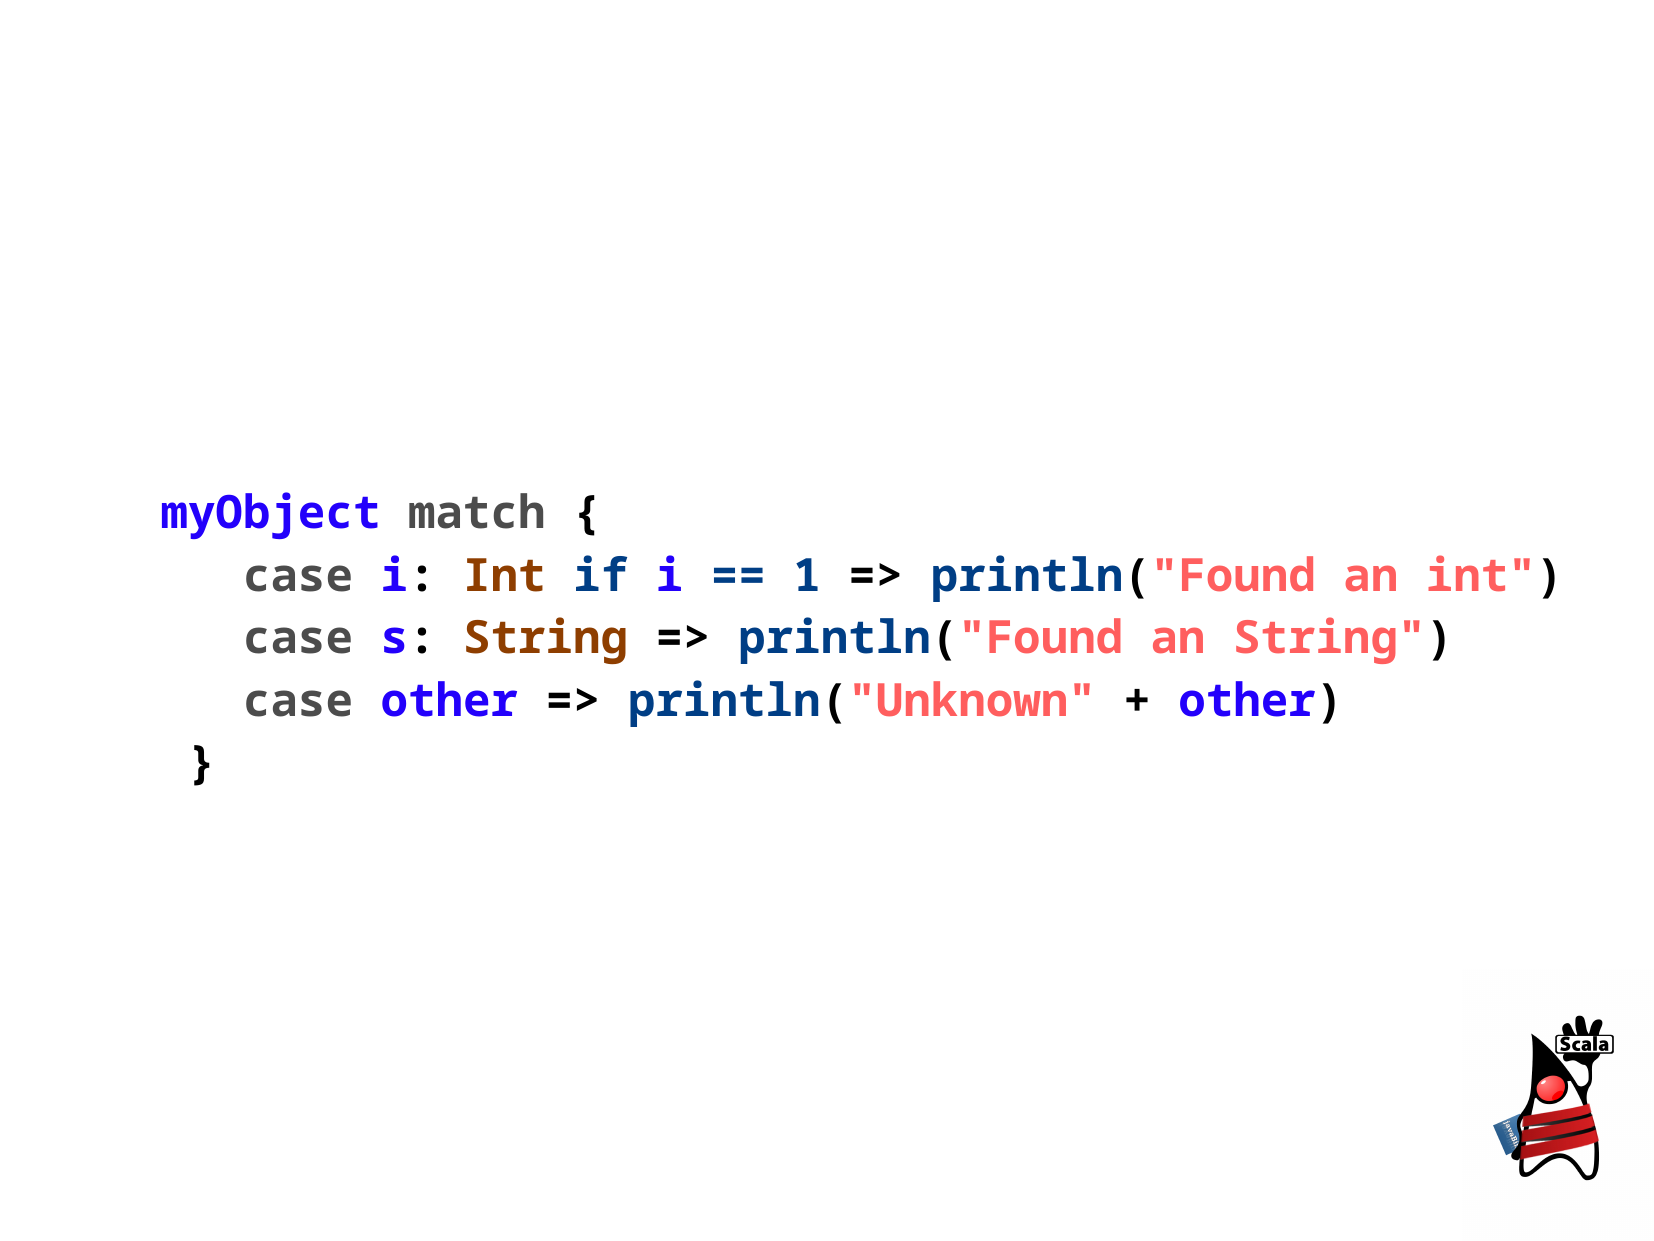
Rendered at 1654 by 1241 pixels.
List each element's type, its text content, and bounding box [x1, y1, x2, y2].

text_box myObject match { case i: Int if i == 1 => println("Found an int") case s: String => println("Found an String") case other => println("Unknown" + other) } [118, 472, 1654, 754]
picture [1462, 969, 1654, 1241]
